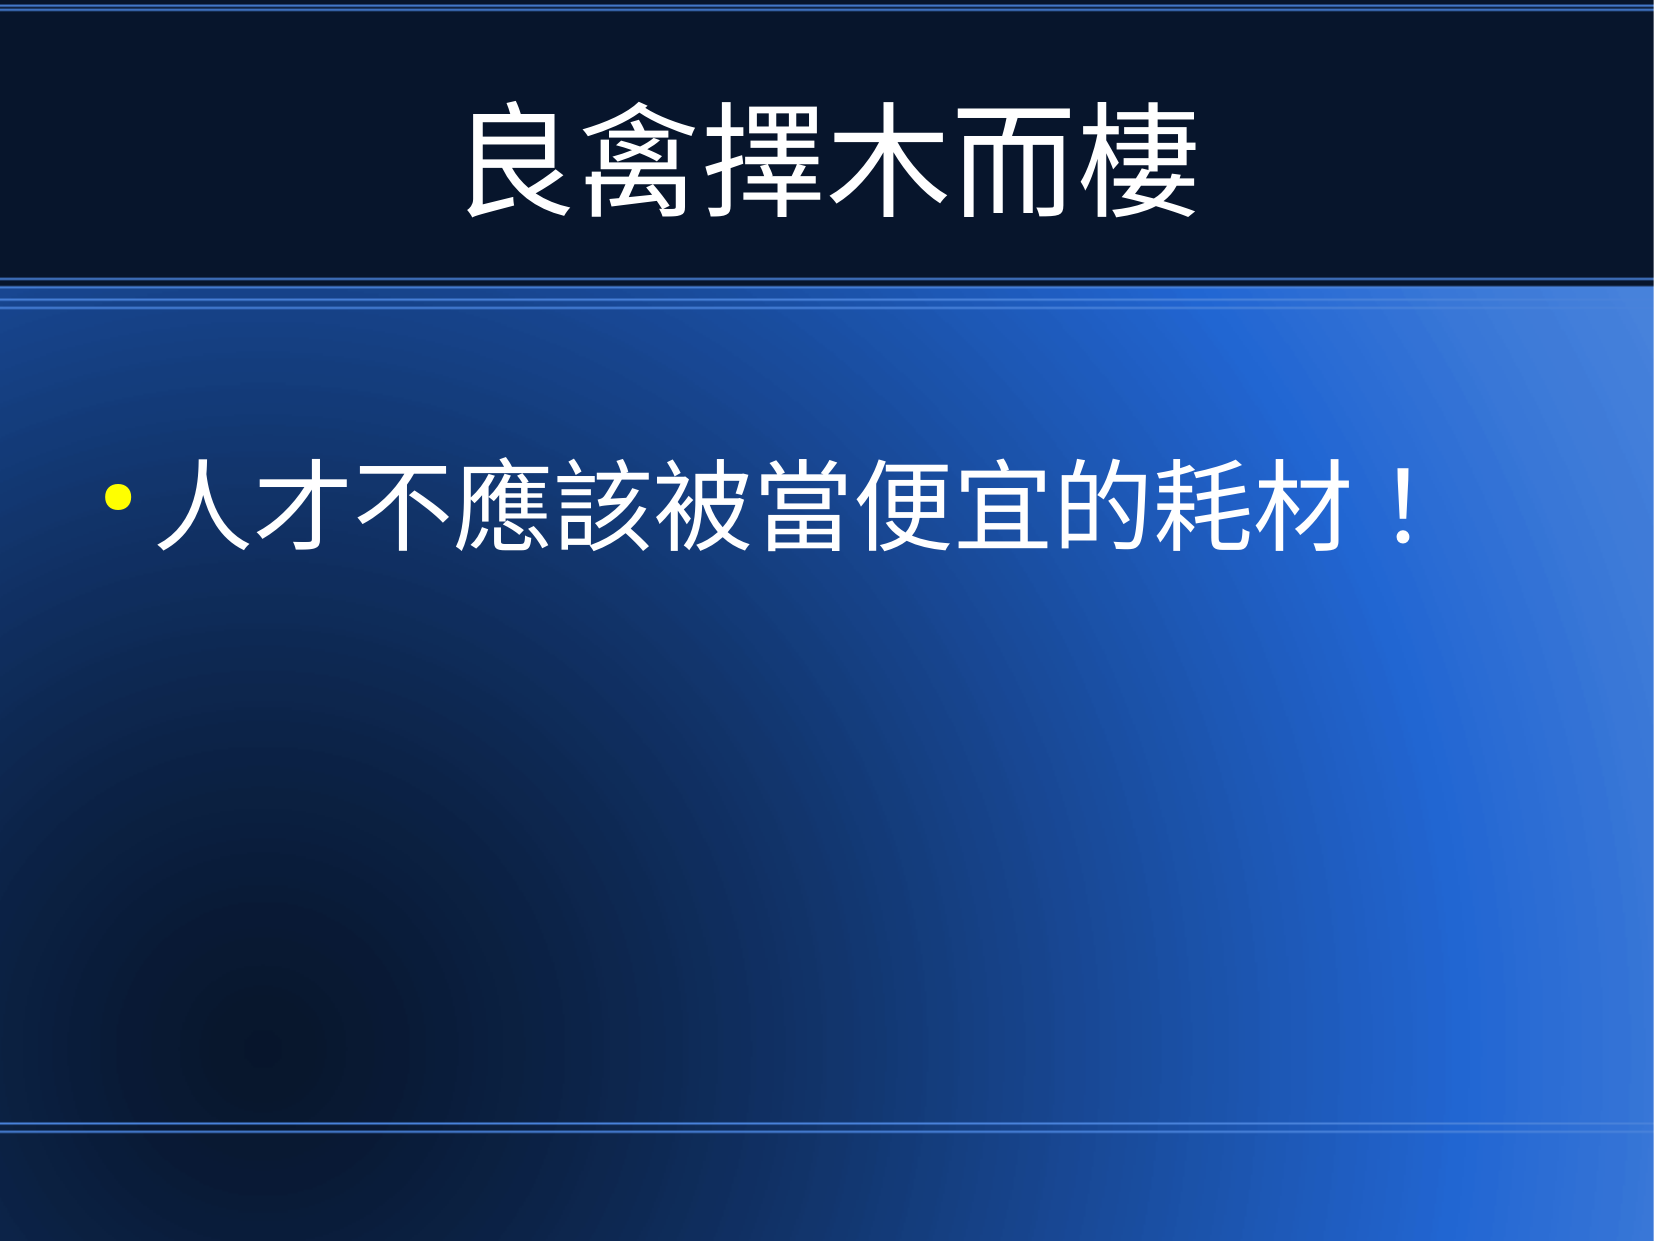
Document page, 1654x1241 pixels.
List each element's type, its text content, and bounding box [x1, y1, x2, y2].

picture [0, 0, 1654, 1241]
title 良禽擇木而棲 [82, 49, 1571, 257]
list 人才不應該被當便宜的耗材！ [82, 355, 1571, 1241]
